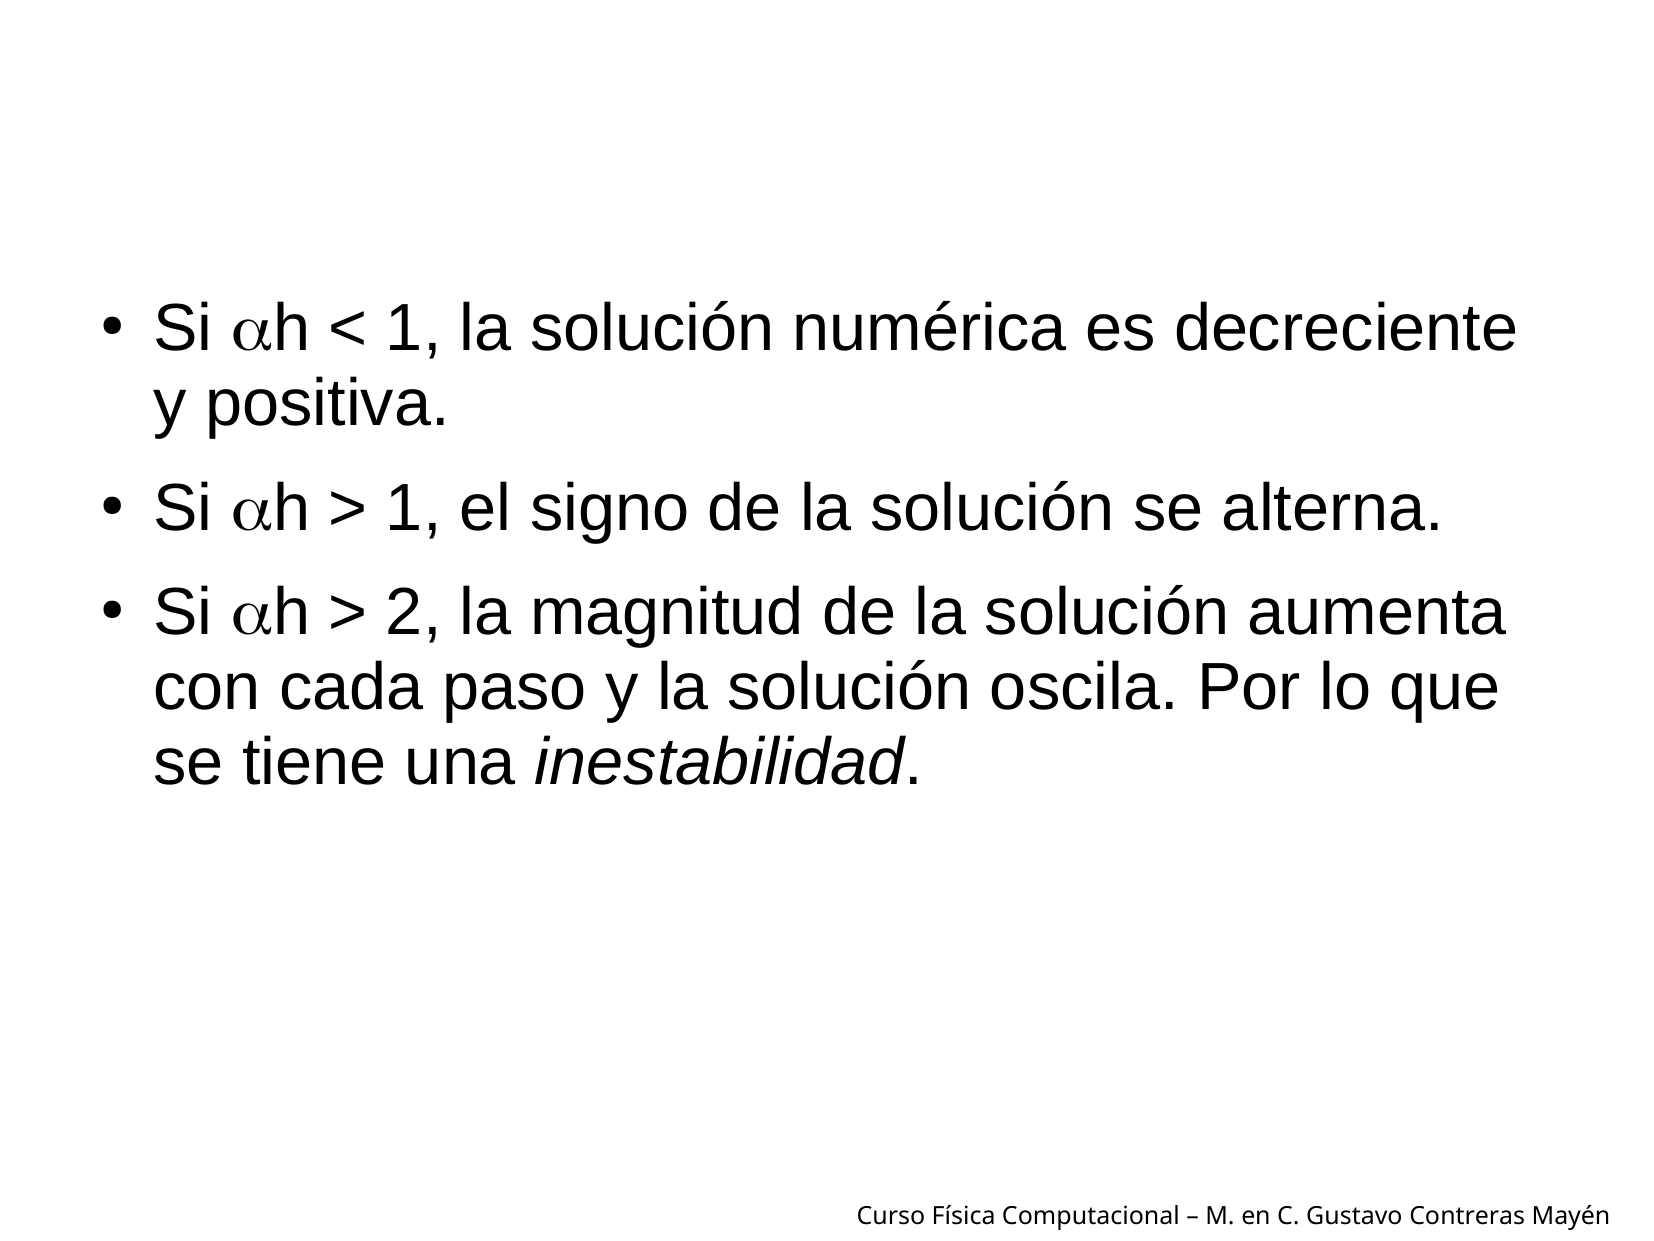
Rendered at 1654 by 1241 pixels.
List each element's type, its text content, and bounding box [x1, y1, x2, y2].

list Si ah < 1, la solución numérica es decreciente y positiva. Si ah > 1, el signo de la solución se alterna. Si ah > 2, la magnitud de la solución aumenta con cada paso y la solución oscila. Por lo que se tiene una inestabilidad. [82, 290, 1571, 1109]
